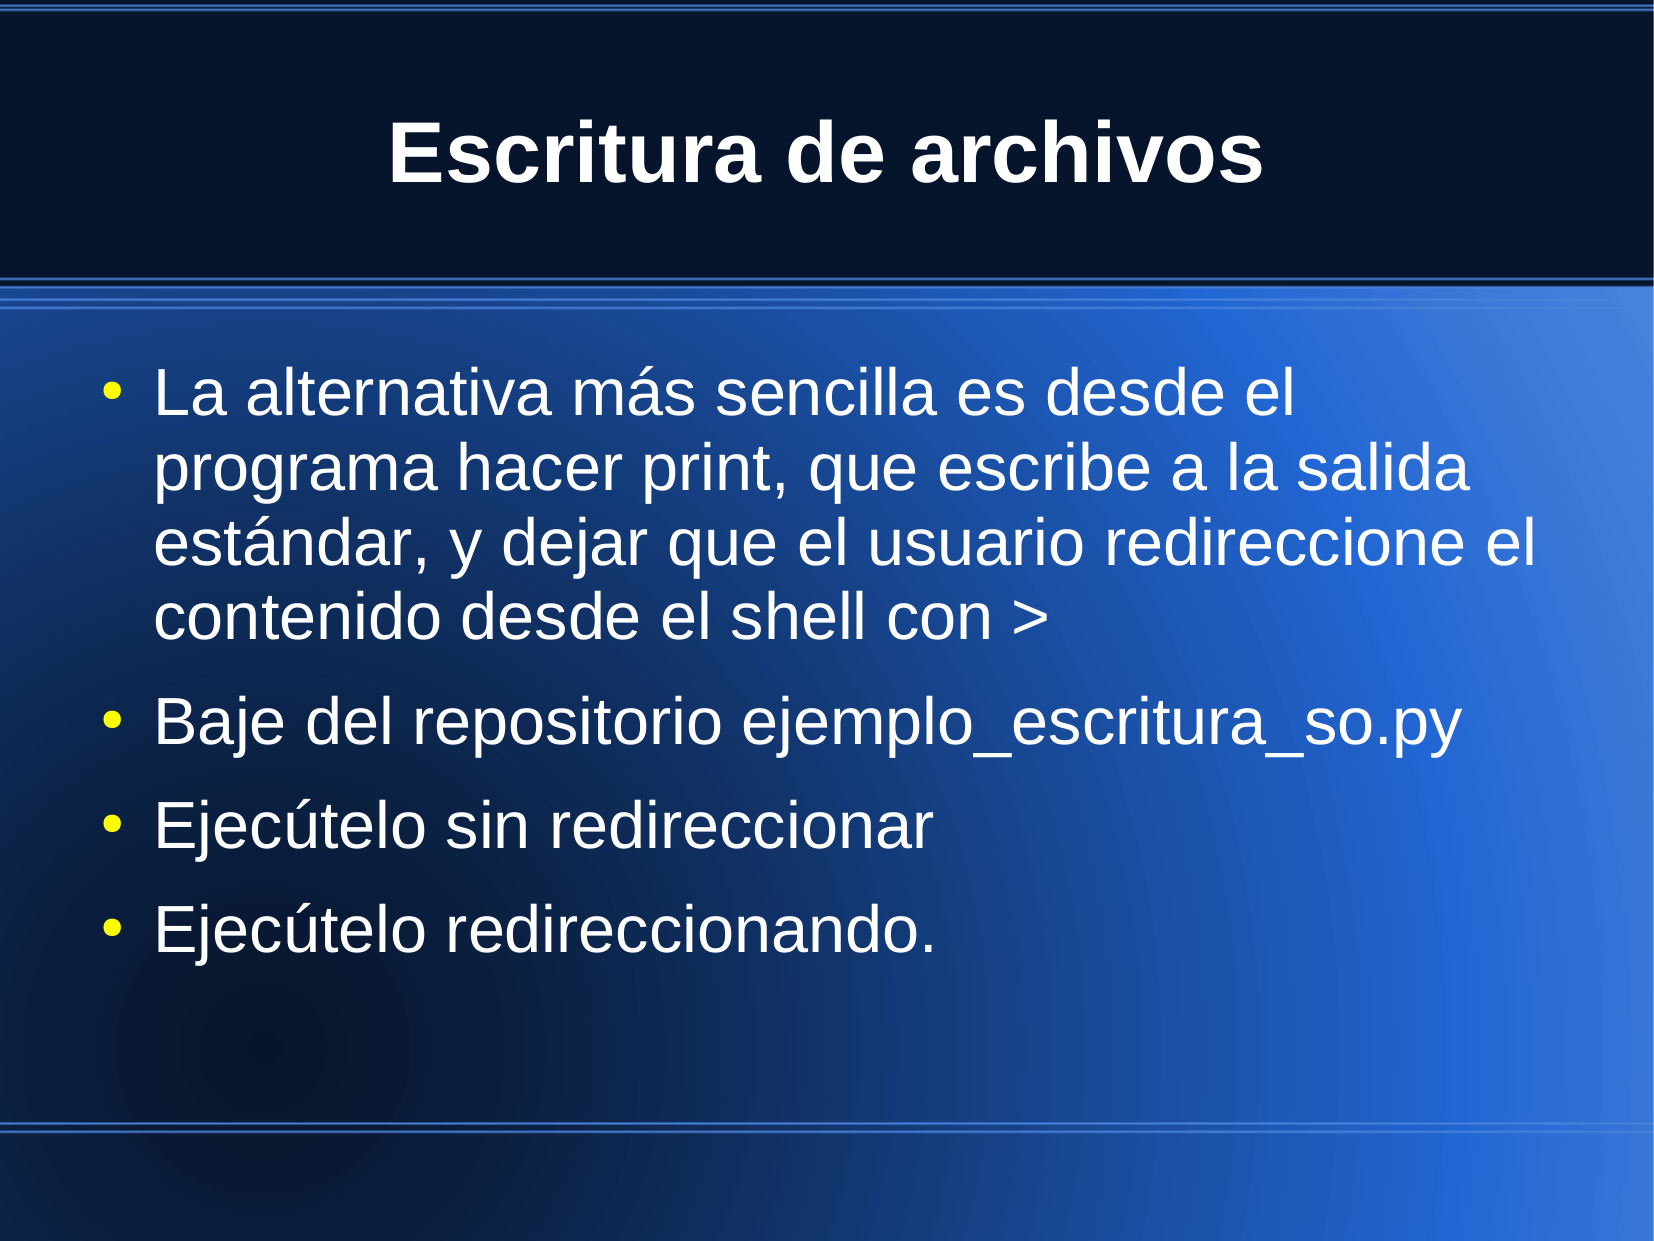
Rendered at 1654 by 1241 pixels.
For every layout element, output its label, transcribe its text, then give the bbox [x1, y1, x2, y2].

list La alternativa más sencilla es desde el programa hacer print, que escribe a la salida estándar, y dejar que el usuario redireccione el contenido desde el shell con > Baje del repositorio ejemplo_escritura_so.py Ejecútelo sin redireccionar Ejecútelo redireccionando. [82, 355, 1571, 1075]
title Escritura de archivos [82, 49, 1571, 257]
picture [0, 0, 1654, 1241]
